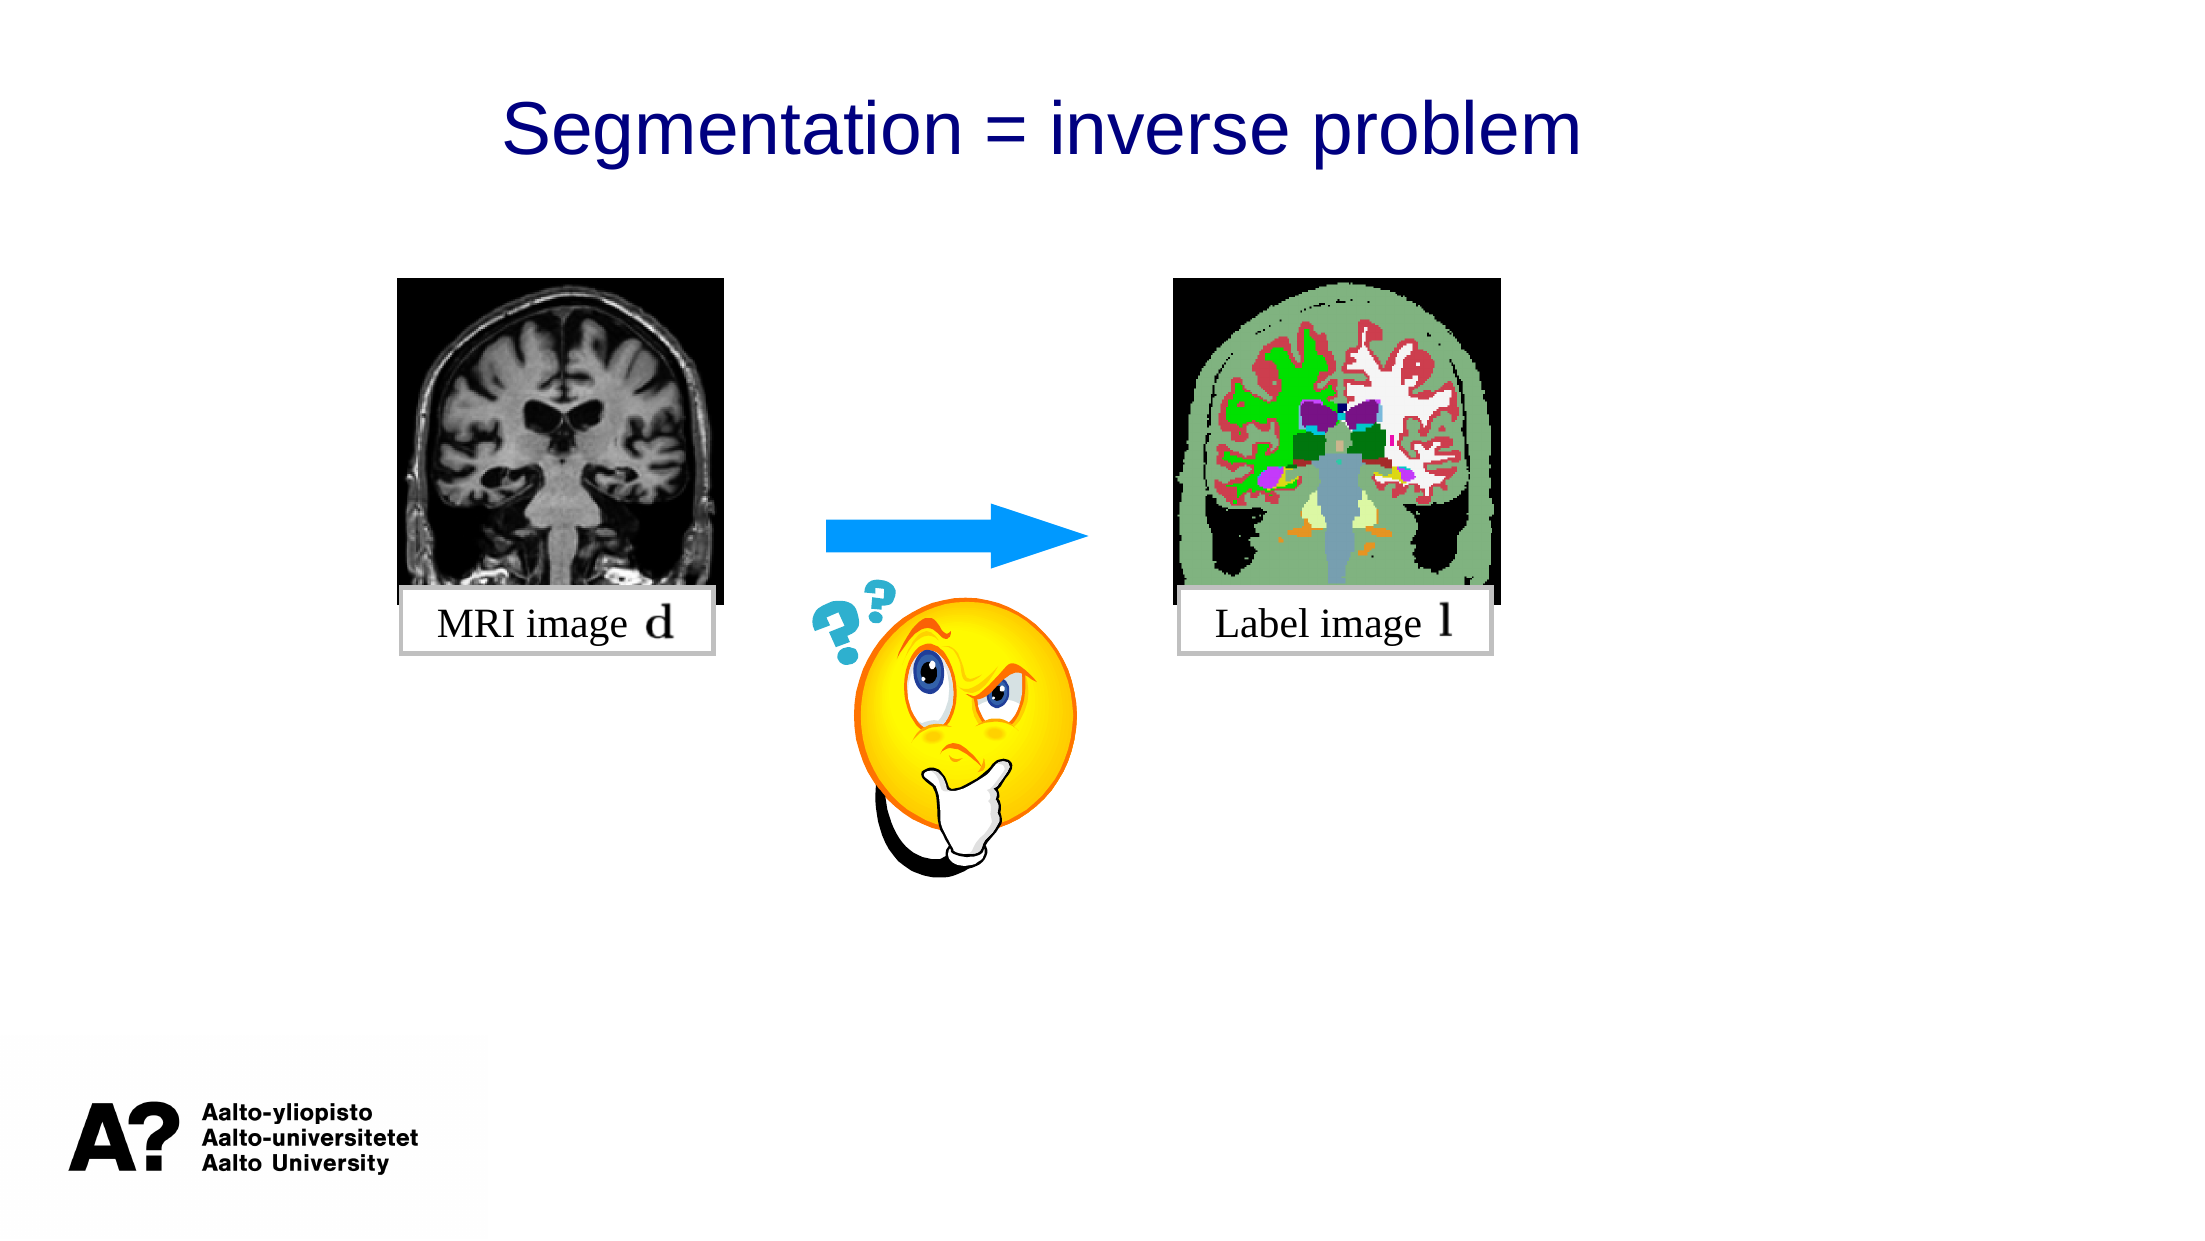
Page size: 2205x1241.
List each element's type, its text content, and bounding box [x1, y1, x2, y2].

title Segmentation = inverse problem [386, 65, 1699, 179]
text_box MRI image [401, 587, 714, 654]
picture [0, 1035, 488, 1239]
text_box [826, 503, 1089, 569]
text_box Label image [1178, 587, 1492, 654]
picture [397, 278, 724, 606]
picture [1173, 278, 1501, 650]
picture [623, 590, 692, 648]
picture [811, 578, 1078, 879]
